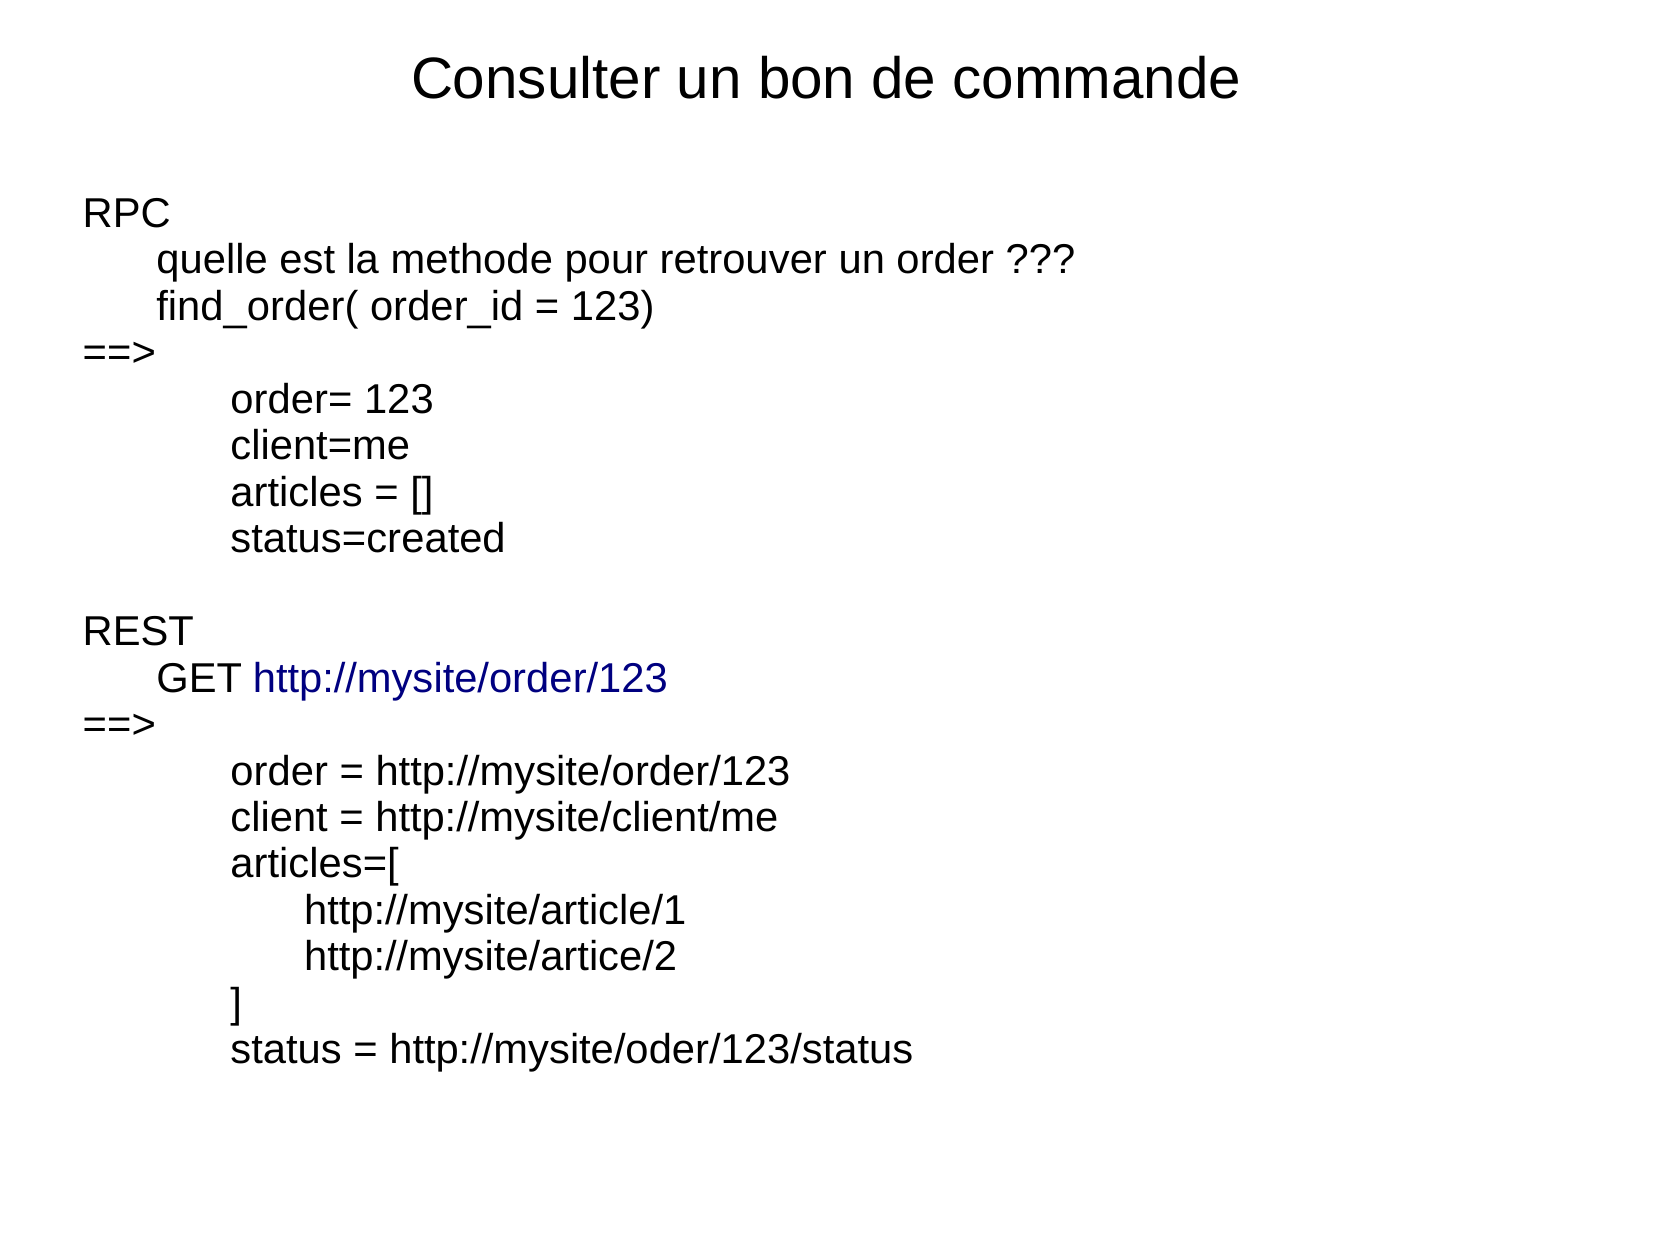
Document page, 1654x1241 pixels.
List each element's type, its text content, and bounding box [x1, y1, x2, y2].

subtitle RPC quelle est la methode pour retrouver un order ??? find_order( order_id = 123) ==> order= 123 client=me articles = [] status=created REST GET http://mysite/order/123 ==> order = http://mysite/order/123 client = http://mysite/client/me articles=[ http://mysite/article/1 http://mysite/artice/2 ] status = http://mysite/oder/123/status [82, 153, 1571, 1109]
title Consulter un bon de commande [82, 38, 1571, 119]
